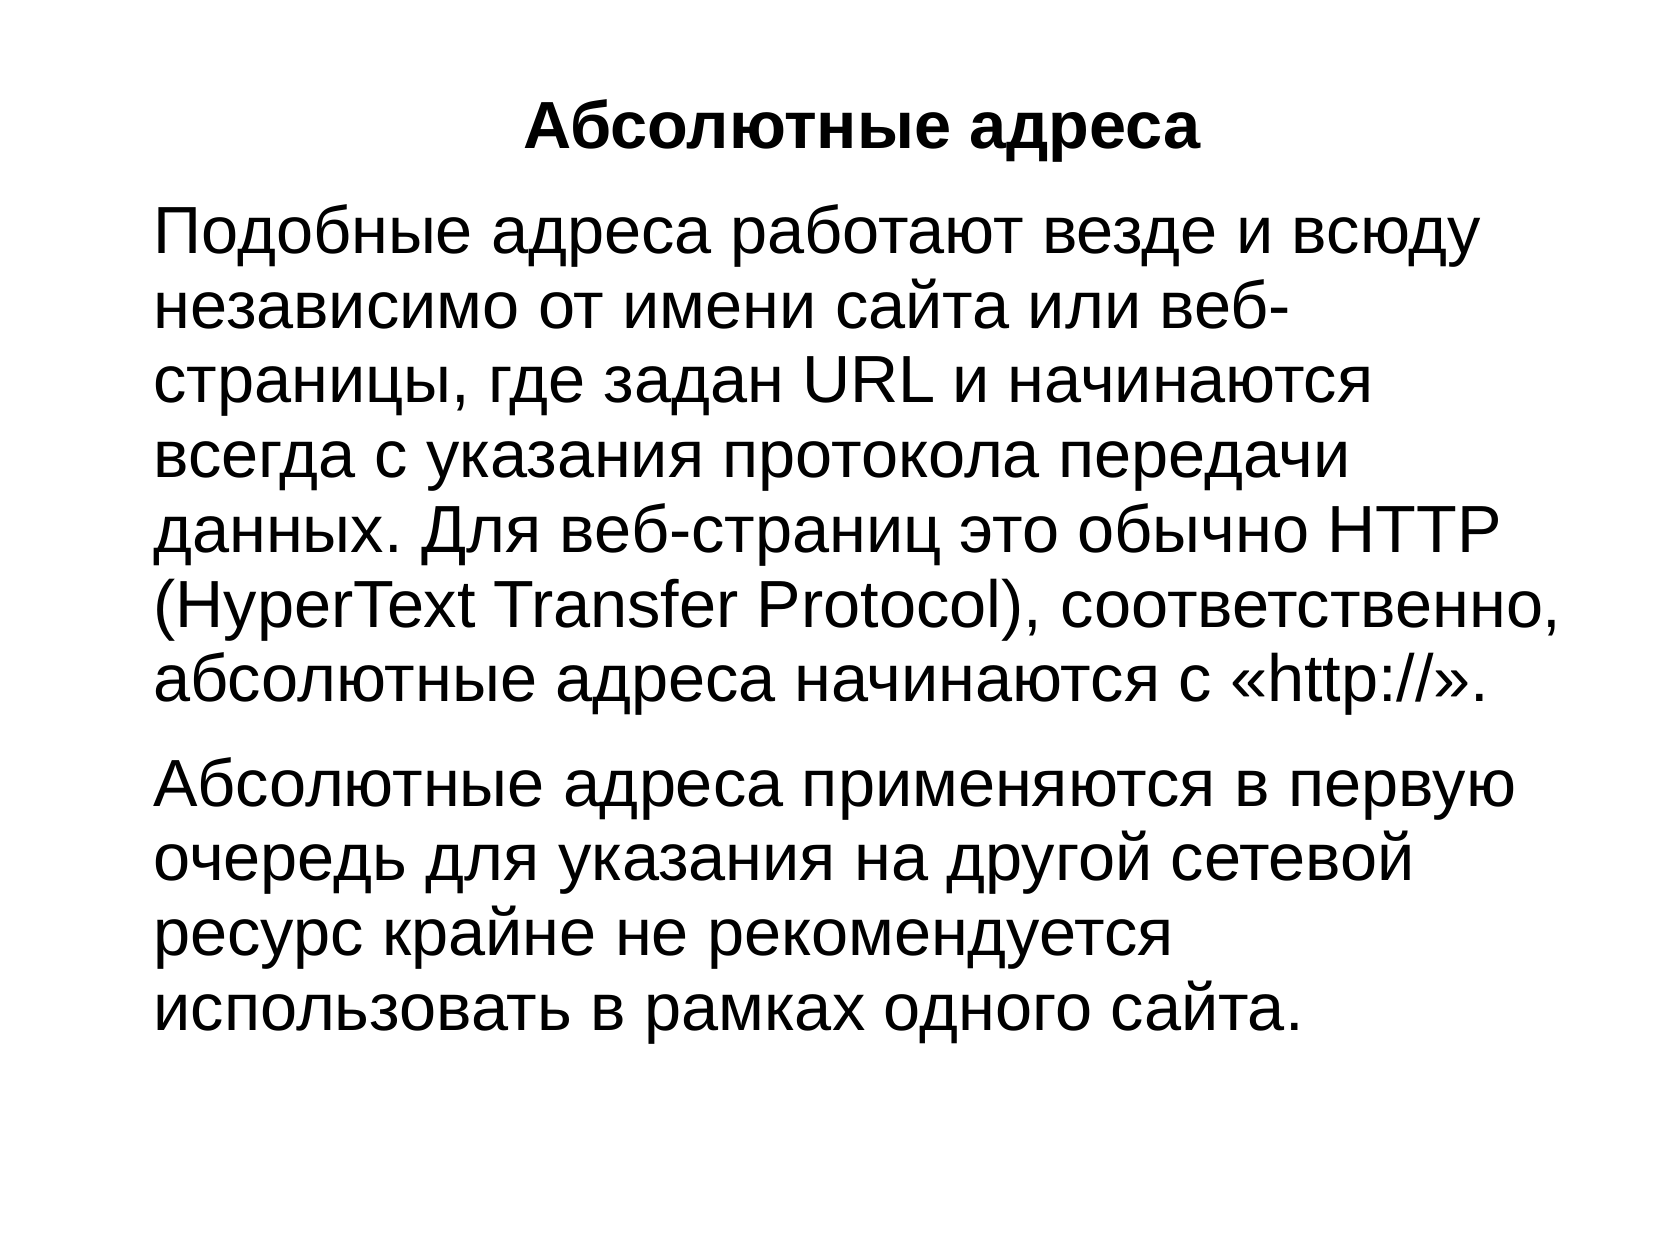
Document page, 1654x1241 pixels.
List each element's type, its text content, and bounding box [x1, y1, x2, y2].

list Абсолютные адреса Подобные адреса работают везде и всюду независимо от имени сайта или веб-страницы, где задан URL и начинаются всегда с указания протокола передачи данных. Для веб-страниц это обычно HTTP (HyperText Transfer Protocol), соответственно, абсолютные адреса начинаются с «http://». Абсолютные адреса применяются в первую очередь для указания на другой сетевой ресурс крайне не рекомендуется использовать в рамках одного сайта. [82, 88, 1571, 1120]
